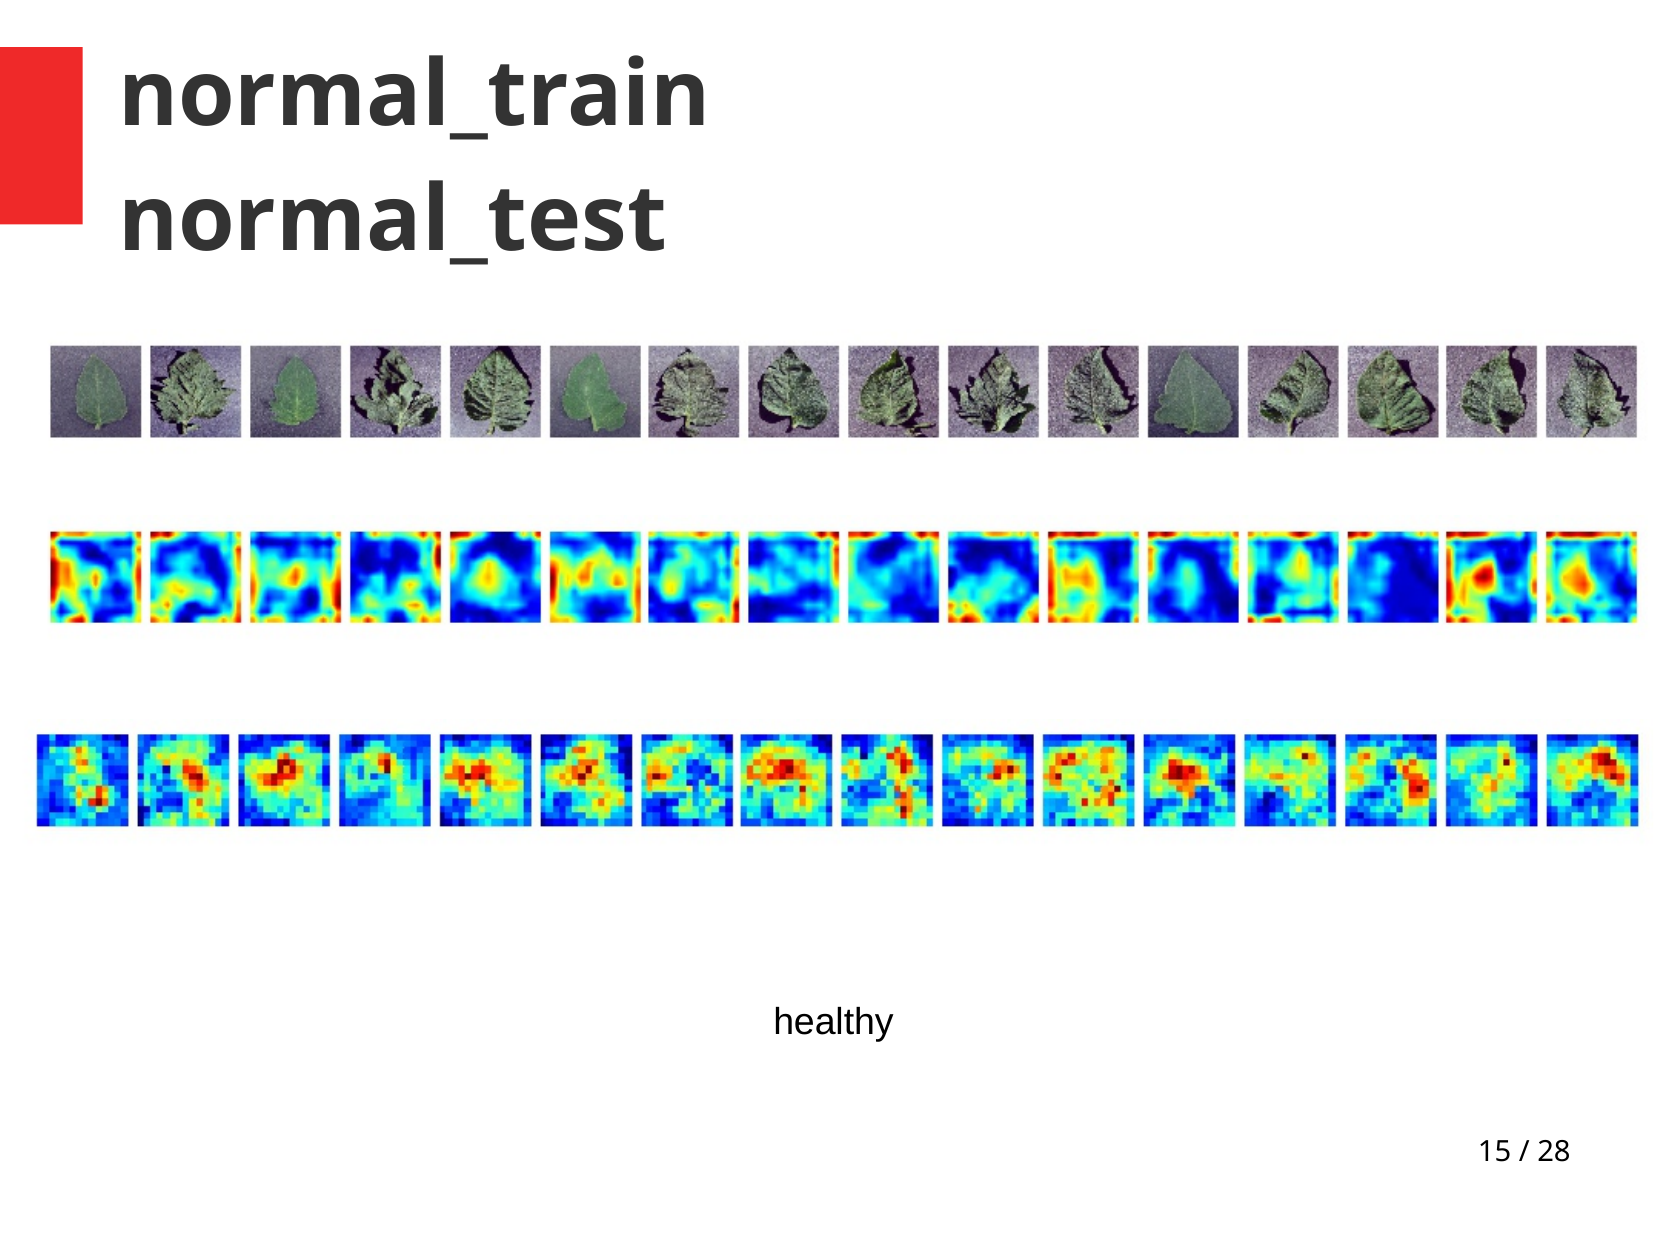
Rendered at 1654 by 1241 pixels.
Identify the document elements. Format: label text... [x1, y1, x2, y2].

text_box healthy [758, 993, 909, 1051]
picture [0, 515, 1654, 661]
picture [0, 329, 1654, 475]
picture [0, 719, 1654, 865]
title normal_train normal_test [118, 45, 1571, 260]
